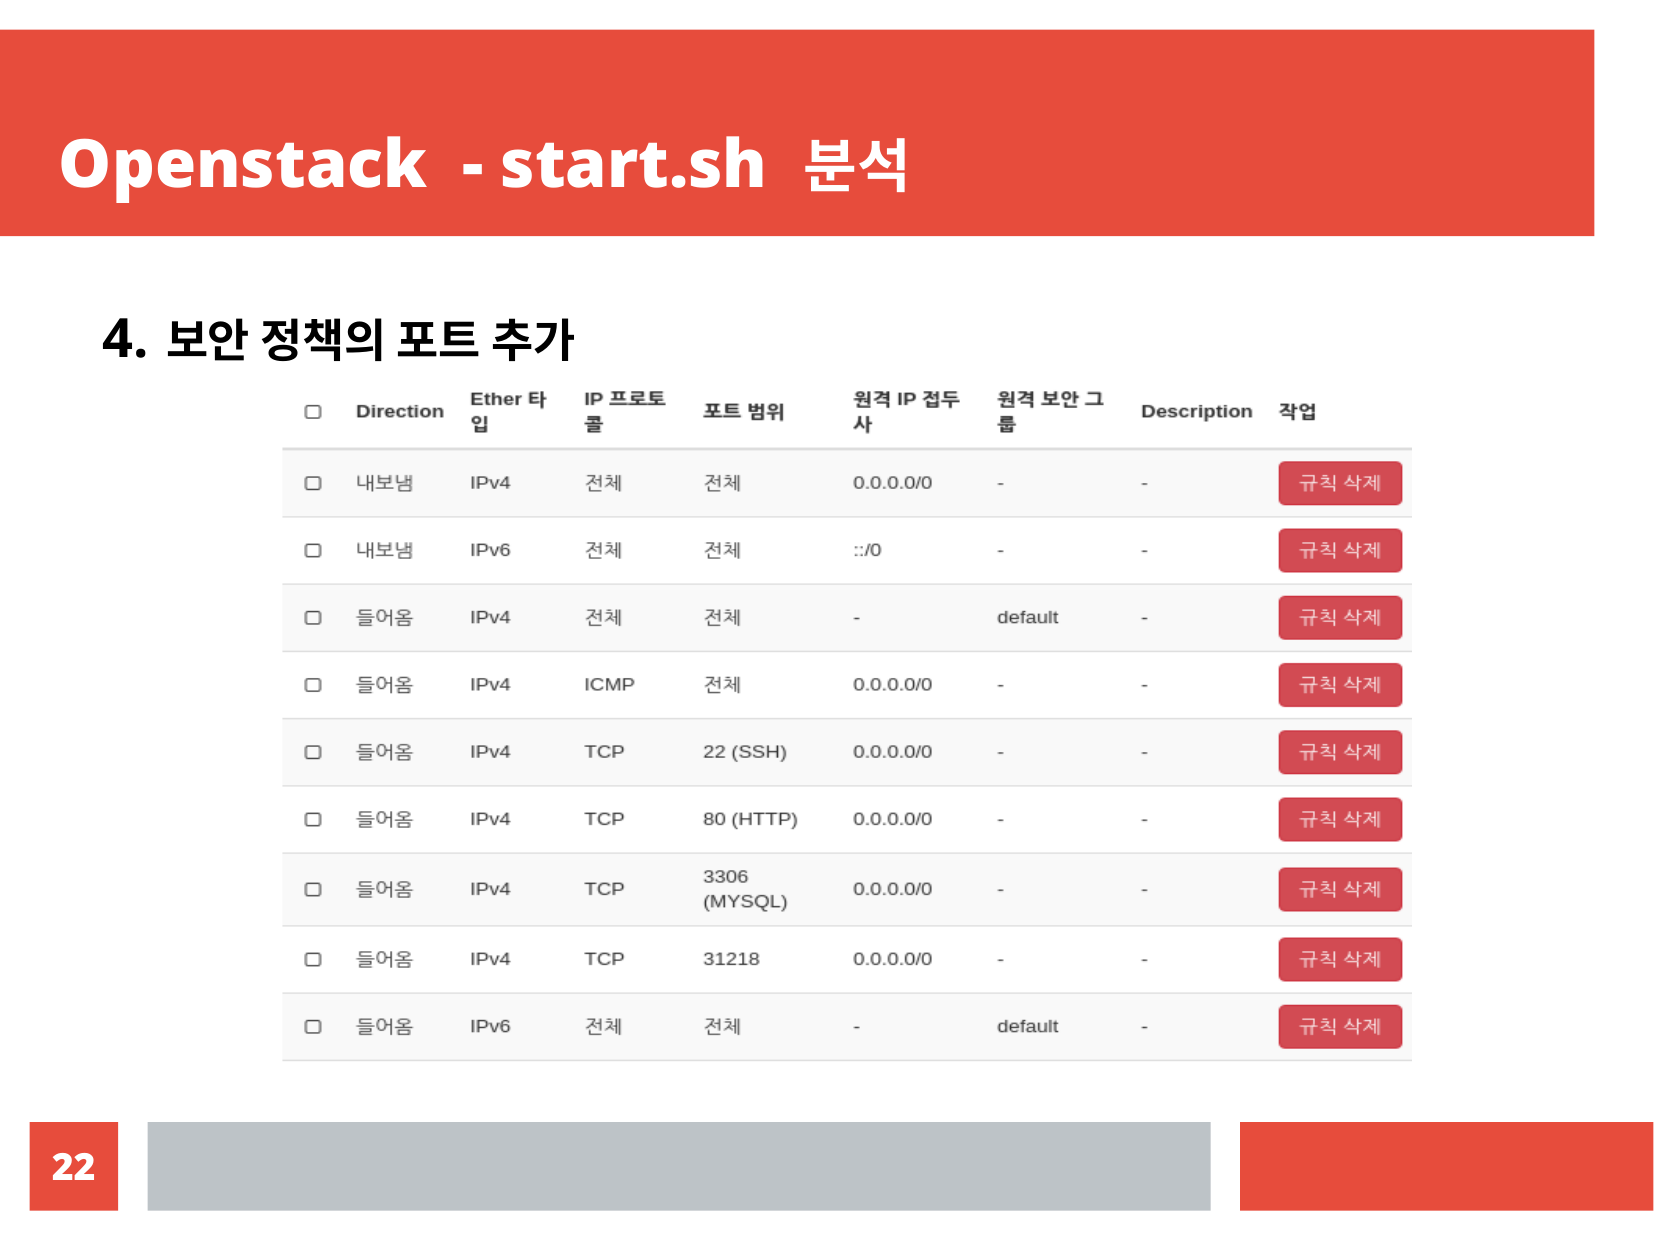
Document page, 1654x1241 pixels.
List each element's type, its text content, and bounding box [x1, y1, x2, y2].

text_box 4. 보안 정책의 포트 추가 [52, 292, 1540, 370]
picture [278, 386, 1412, 1064]
title Openstack - start.sh 분석 [59, 59, 1595, 207]
